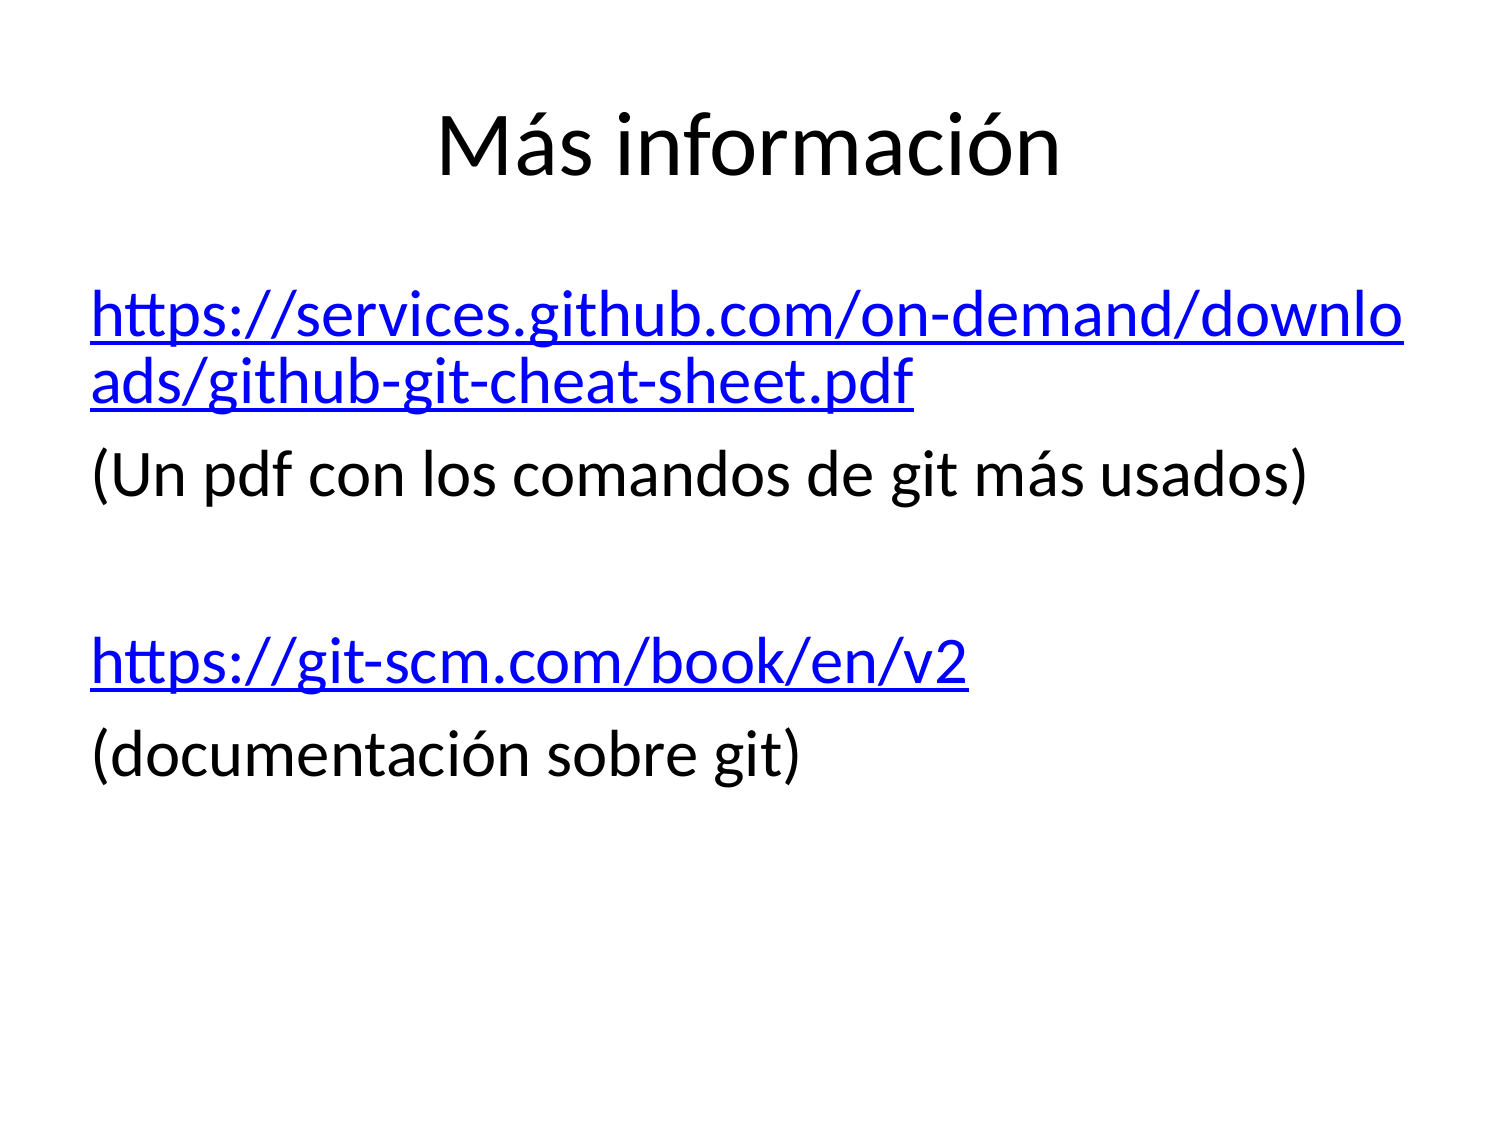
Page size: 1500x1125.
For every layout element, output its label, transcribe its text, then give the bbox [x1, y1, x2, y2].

title Más información [75, 45, 1425, 233]
list https://services.github.com/on-demand/downloads/github-git-cheat-sheet.pdf (Un pdf con los comandos de git más usados) https://git-scm.com/book/en/v2 (documentación sobre git) [75, 262, 1425, 1005]
